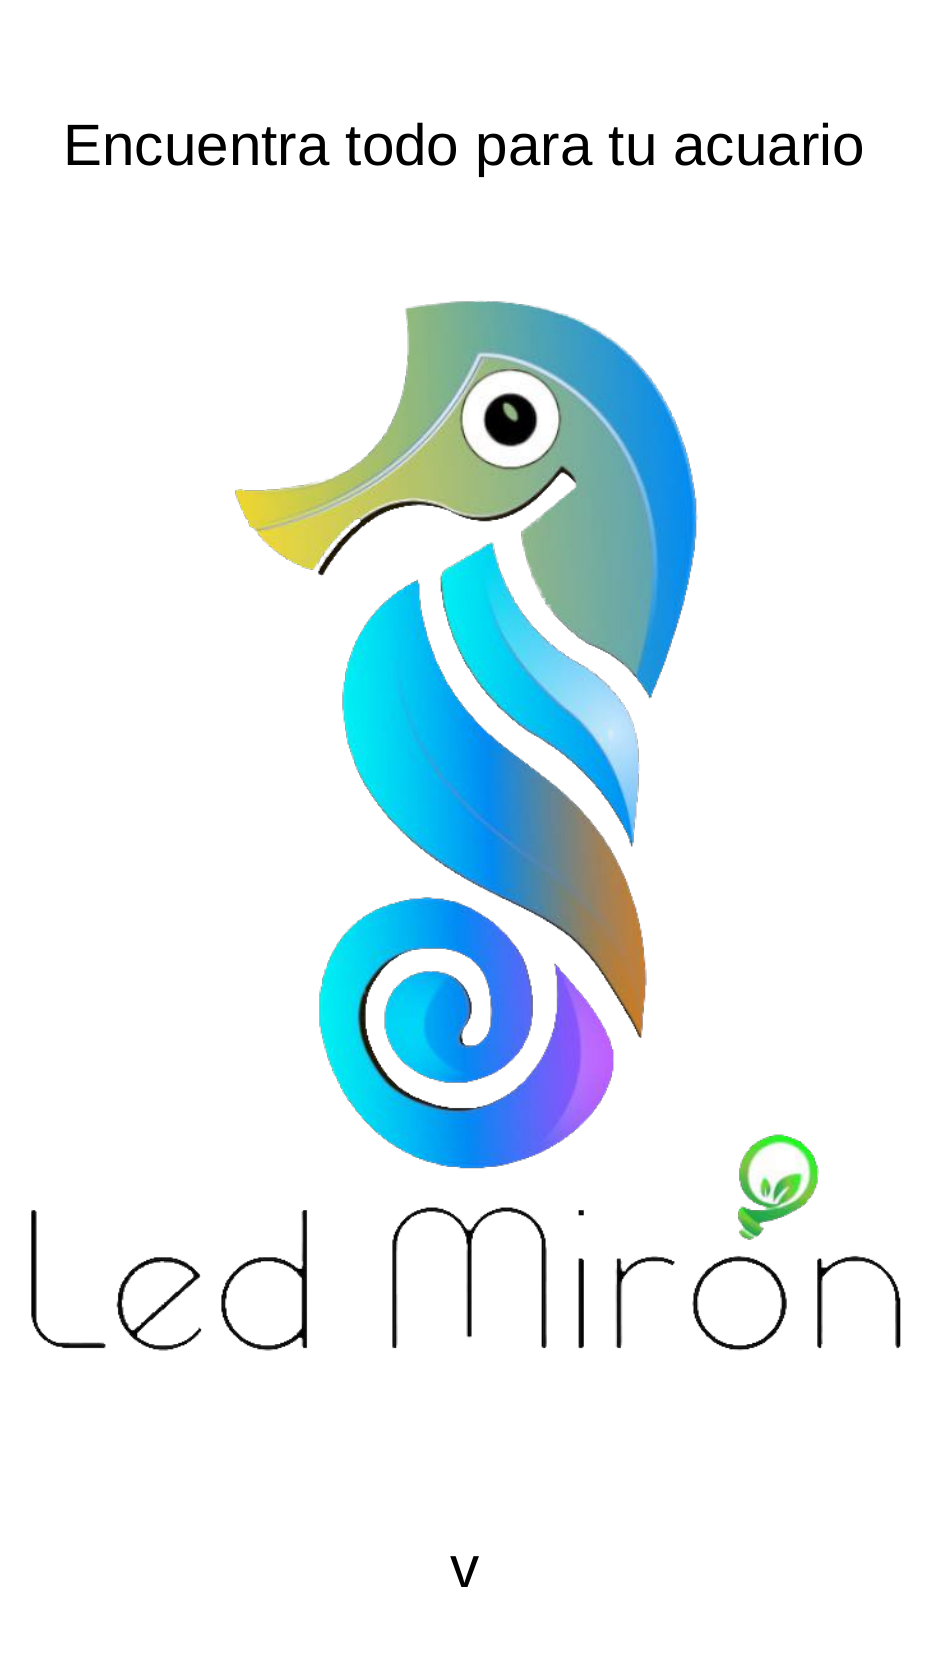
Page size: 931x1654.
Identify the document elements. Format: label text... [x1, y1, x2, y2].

title Encuentra todo para tu acuario [46, 6, 884, 283]
picture [20, 265, 910, 1388]
title v [125, 1488, 805, 1647]
